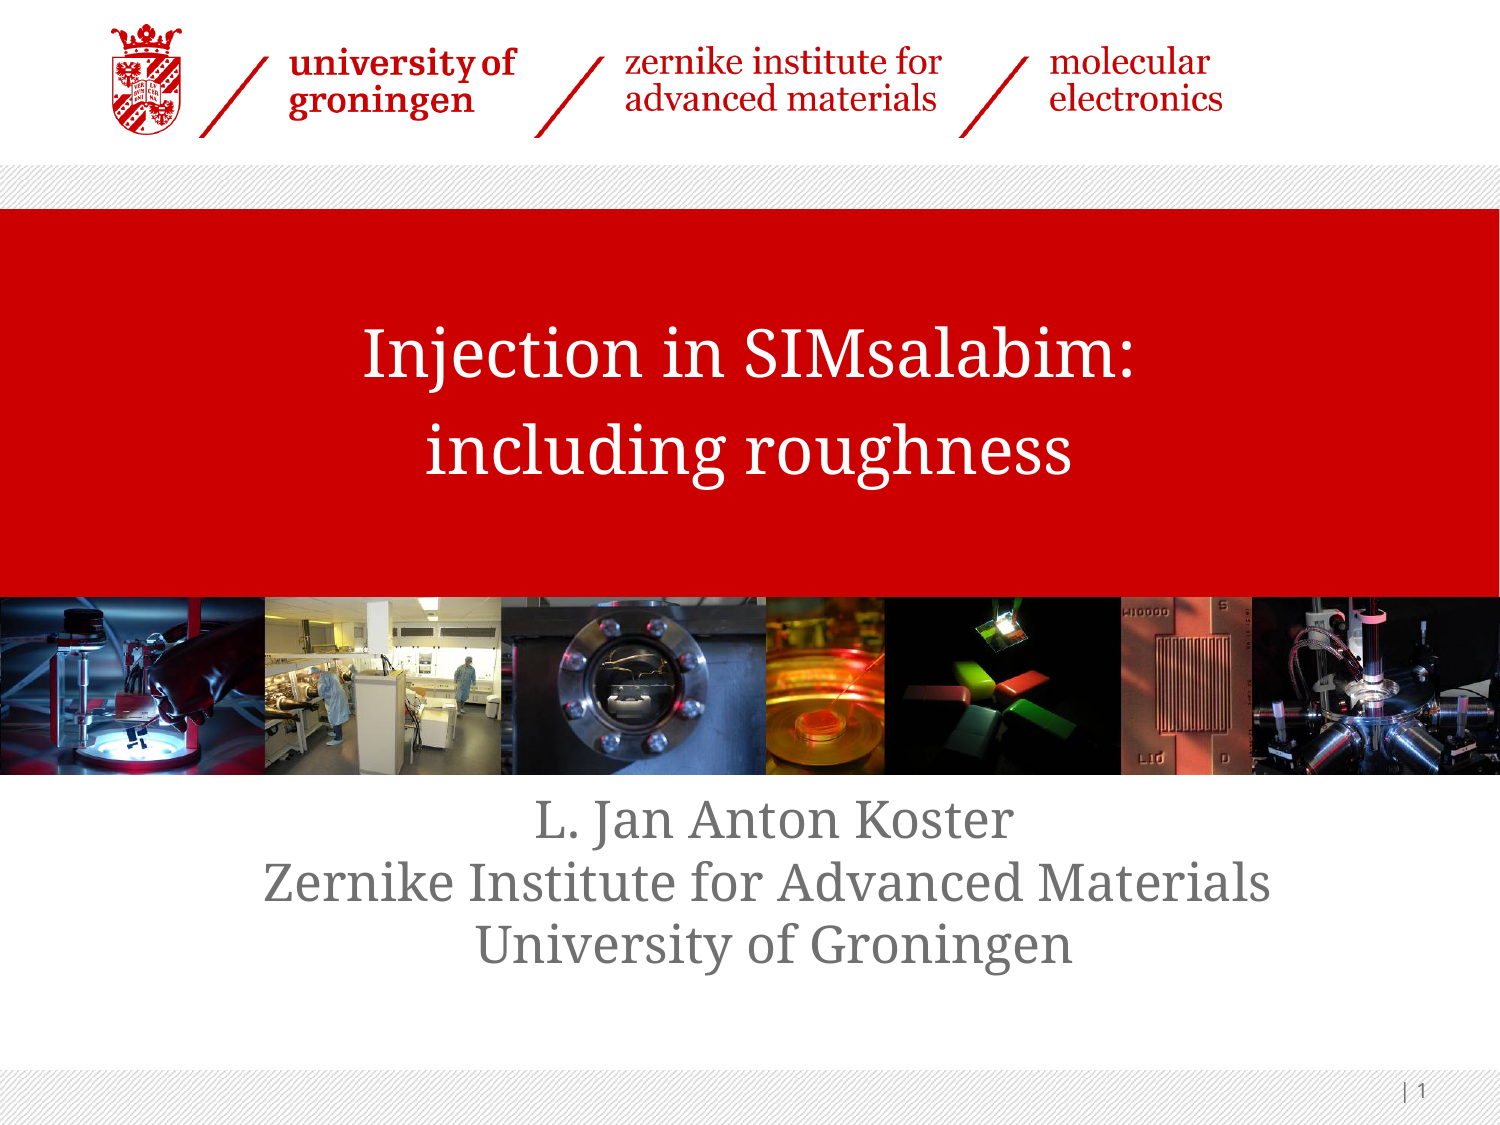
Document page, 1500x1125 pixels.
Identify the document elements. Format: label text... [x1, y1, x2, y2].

picture [0, 597, 1500, 775]
picture [111, 24, 1223, 138]
subtitle Injection in SIMsalabim: including roughness [37, 287, 1463, 512]
picture [0, 165, 1500, 209]
text_box L. Jan Anton Koster Zernike Institute for Advanced Materials University of Groningen [123, 786, 1426, 850]
picture [0, 1070, 1500, 1125]
